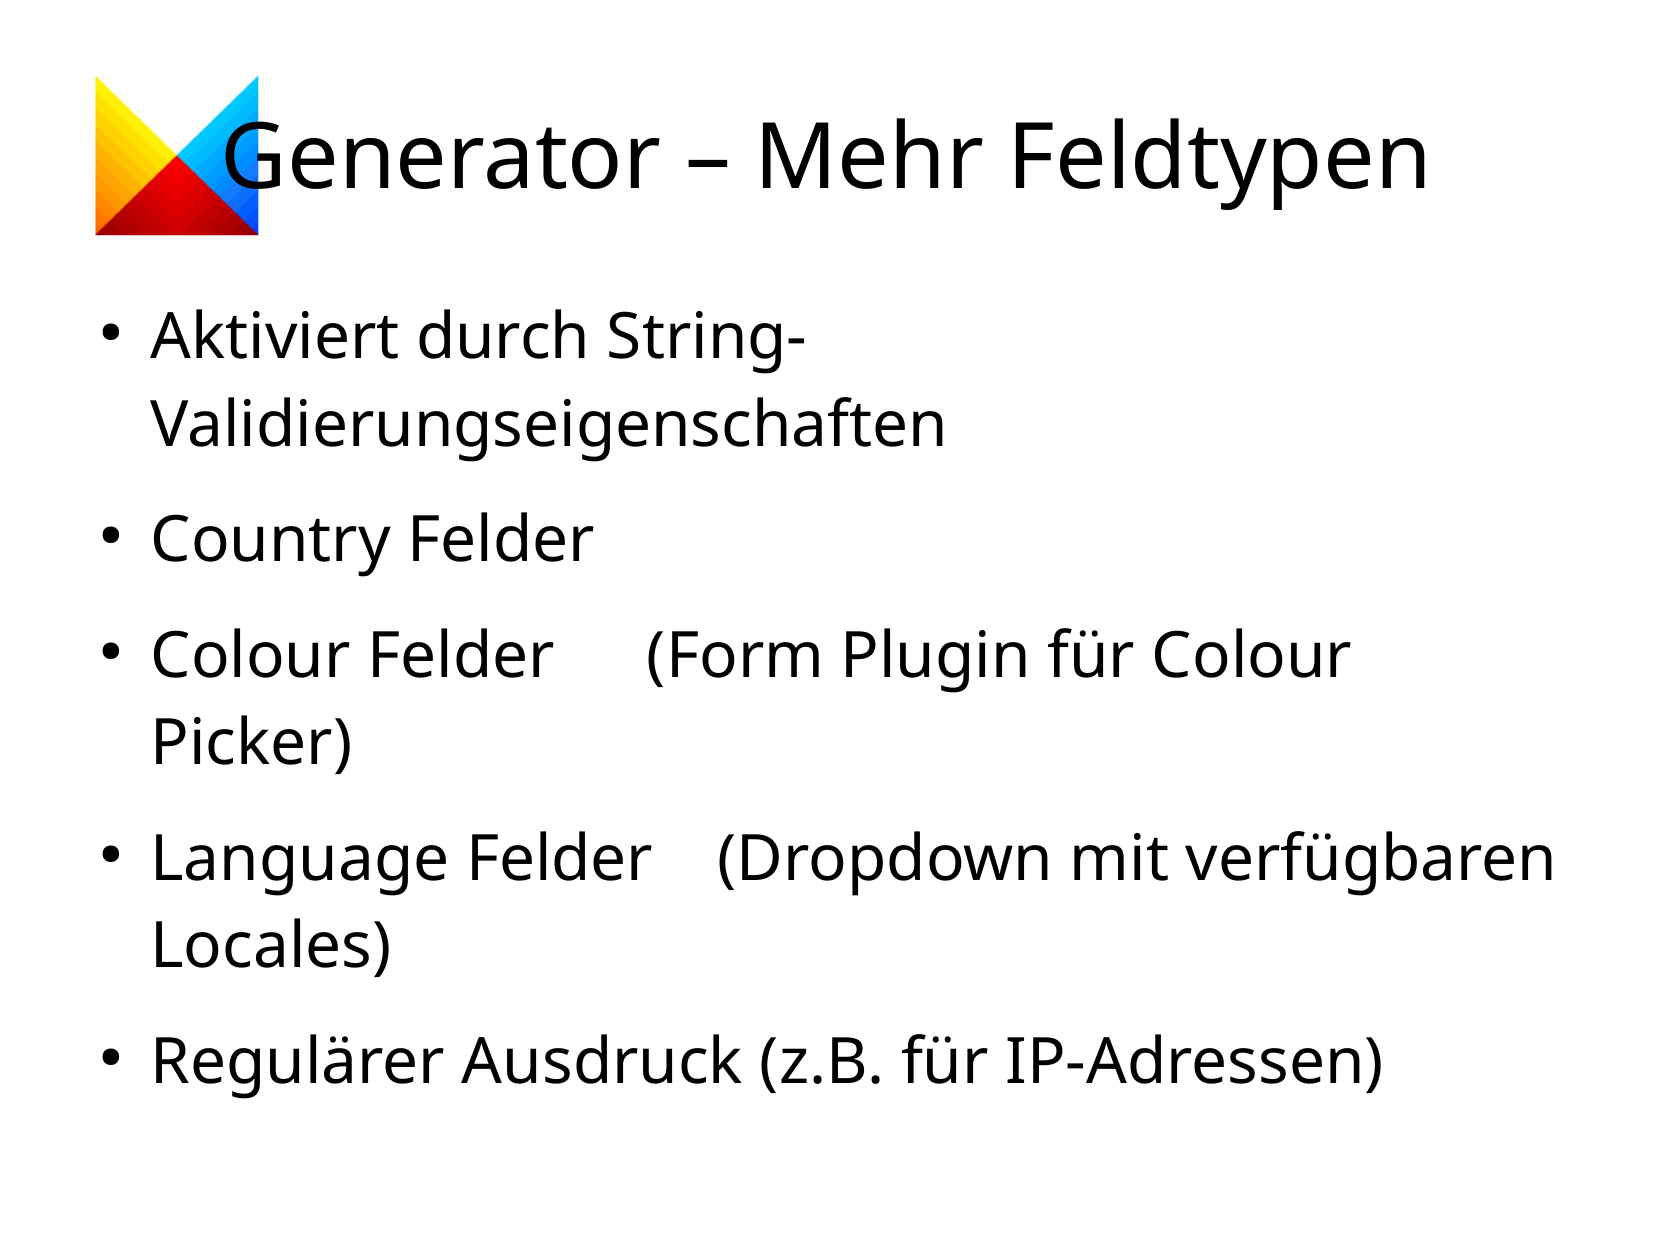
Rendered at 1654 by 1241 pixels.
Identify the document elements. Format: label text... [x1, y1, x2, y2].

title Generator – Mehr Feldtypen [82, 49, 1571, 257]
list Aktiviert durch String-Validierungseigenschaften Country Felder Colour Felder (Form Plugin für Colour Picker) Language Felder (Dropdown mit verfügbaren Locales) Regulärer Ausdruck (z.B. für IP-Adressen) [82, 290, 1571, 1109]
